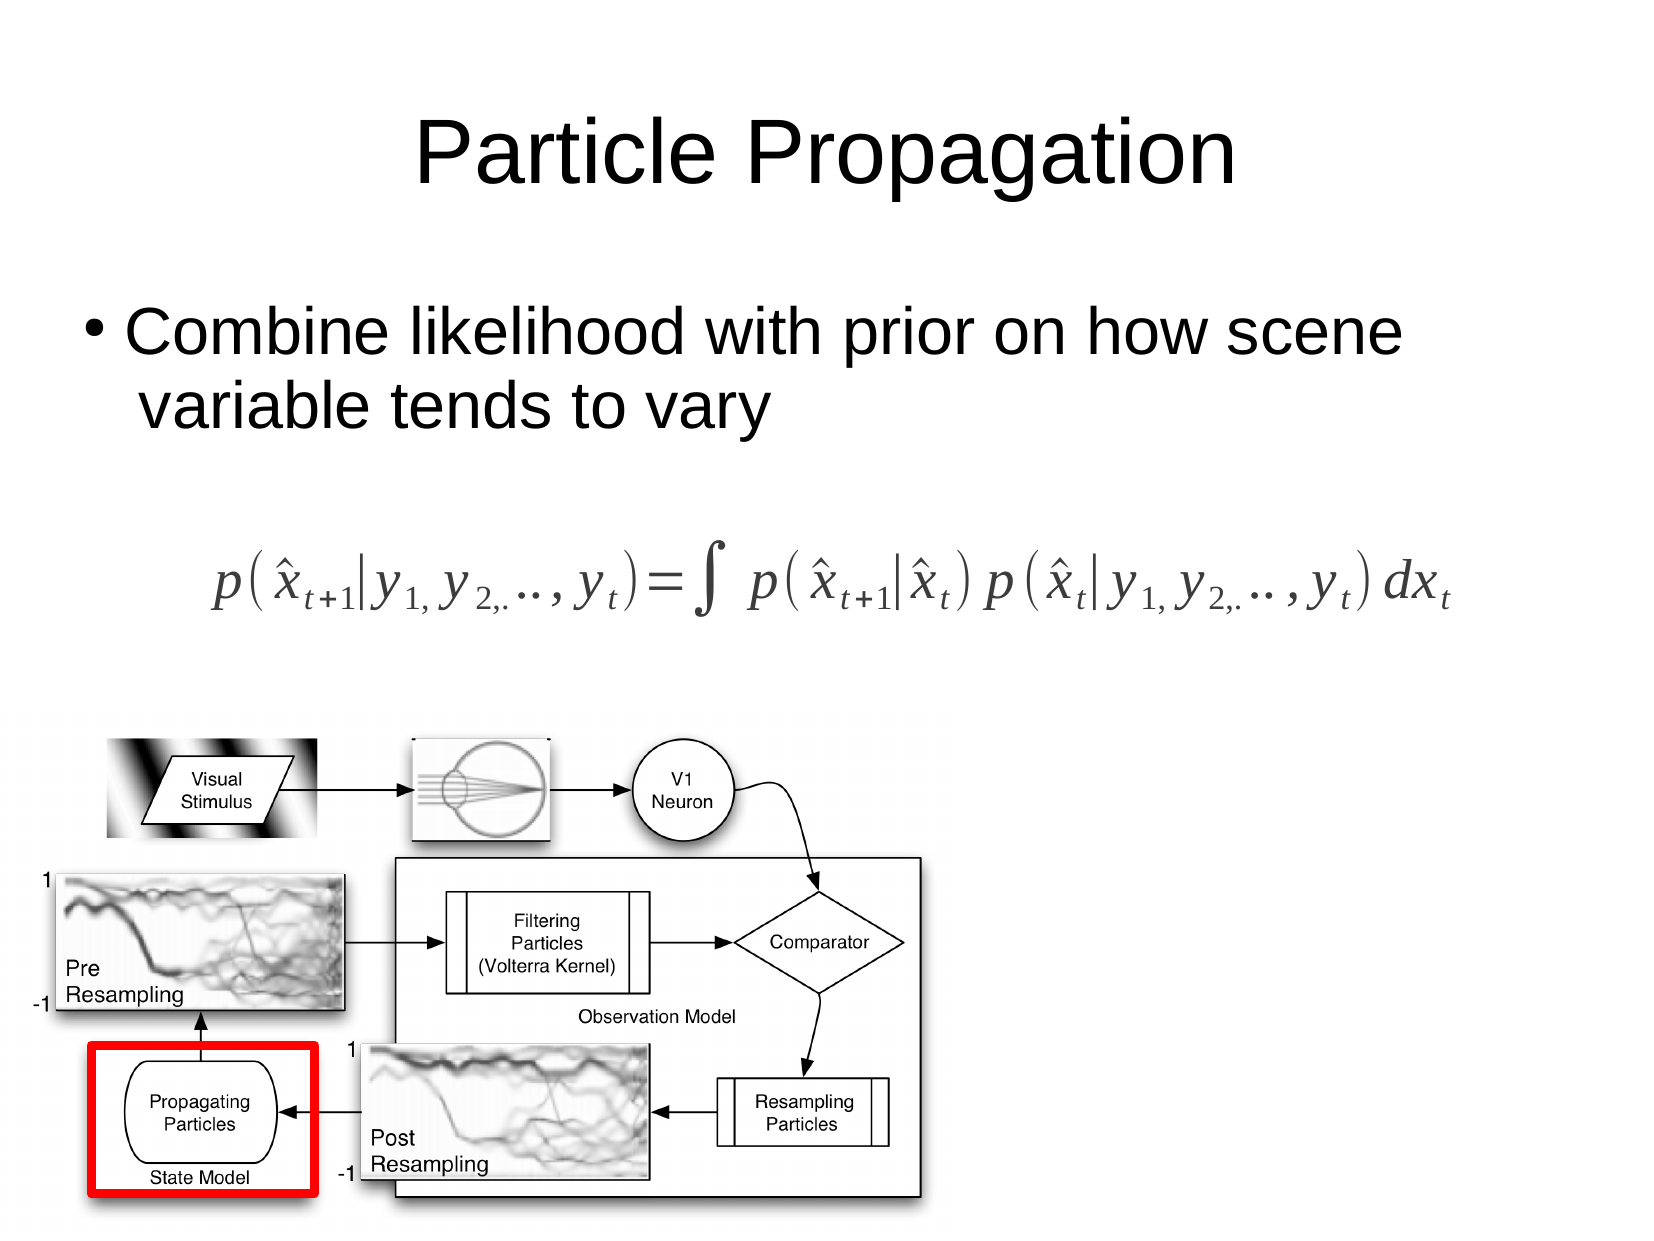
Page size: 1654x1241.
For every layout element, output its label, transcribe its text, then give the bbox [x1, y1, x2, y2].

title Particle Propagation [82, 49, 1571, 257]
text_box [91, 1045, 315, 1194]
chart [189, 534, 1465, 621]
picture [3, 708, 956, 1241]
list Combine likelihood with prior on how scene variable tends to vary [82, 290, 1538, 1010]
